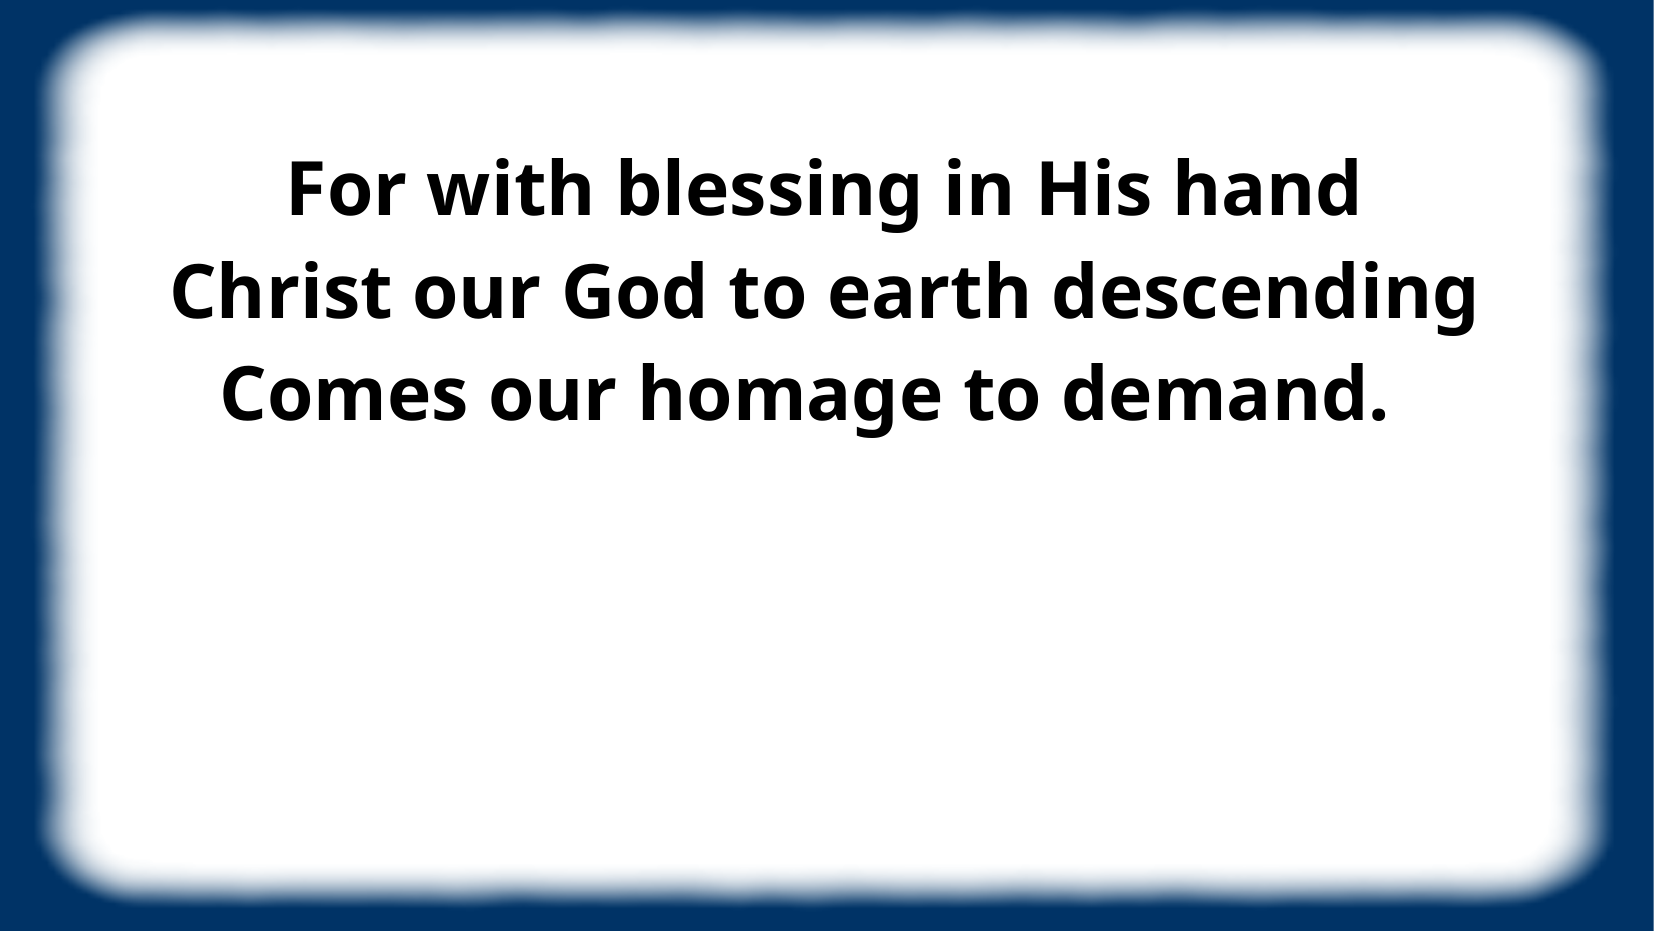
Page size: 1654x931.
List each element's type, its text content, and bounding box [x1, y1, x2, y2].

text_box For with blessing in His hand Christ our God to earth descending Comes our homage to demand. [60, 60, 1591, 441]
picture [0, 0, 1654, 931]
